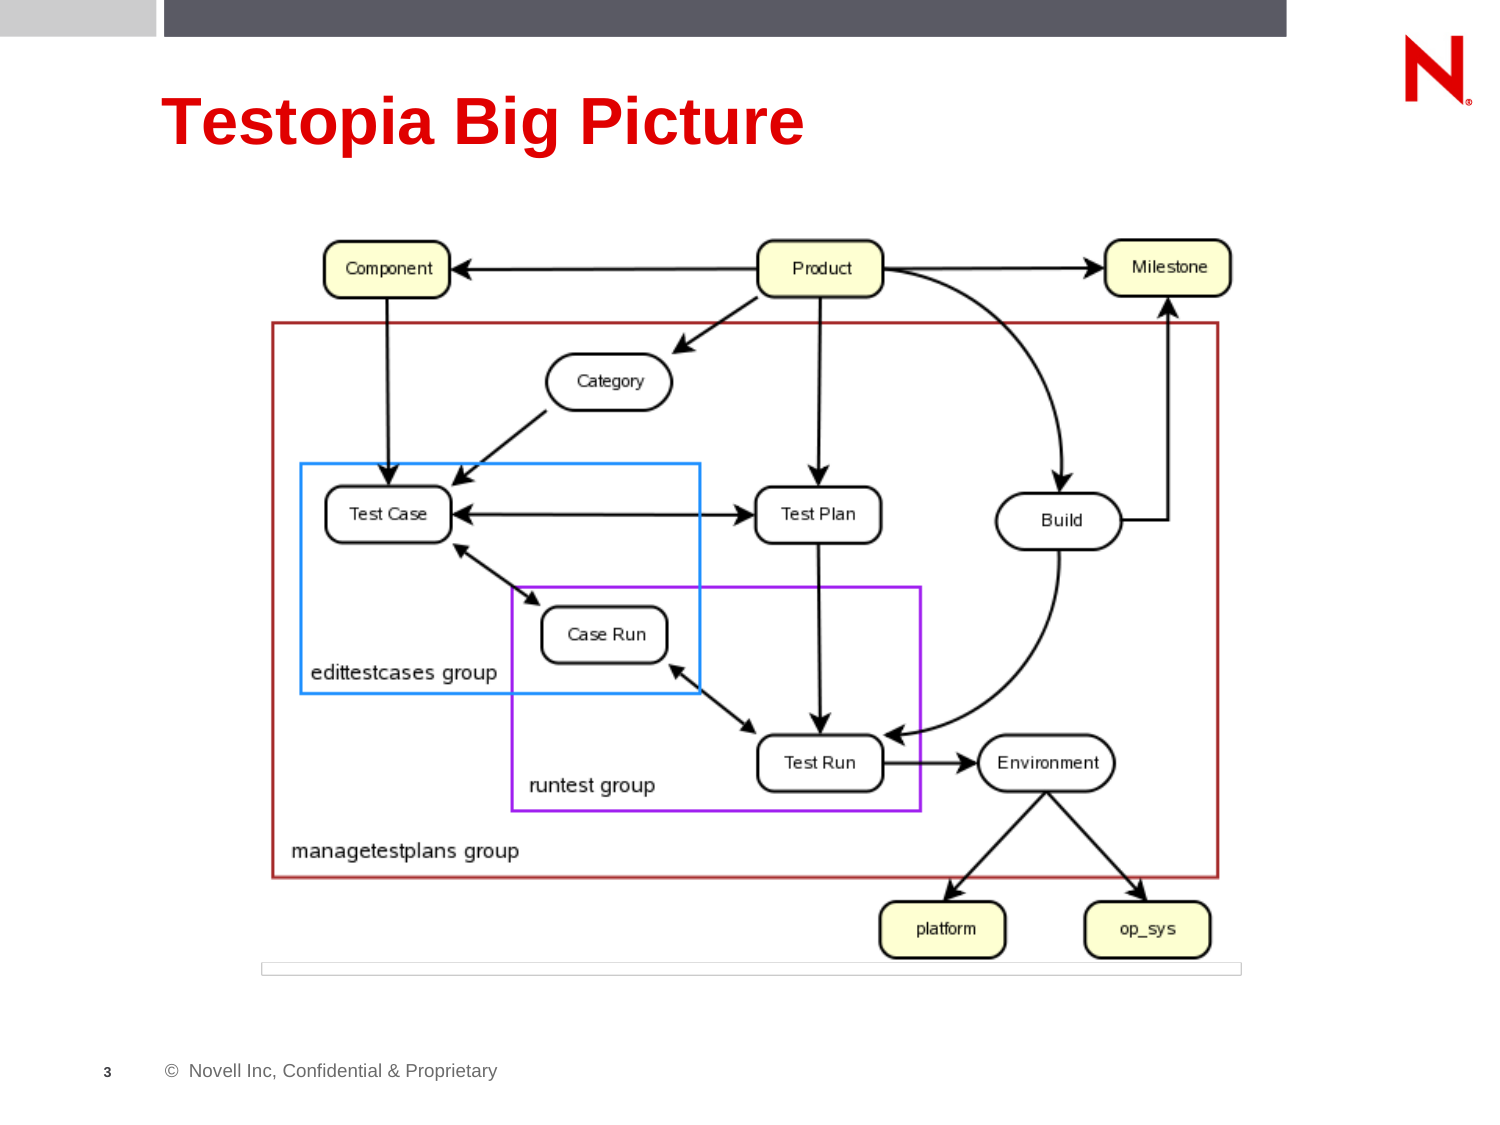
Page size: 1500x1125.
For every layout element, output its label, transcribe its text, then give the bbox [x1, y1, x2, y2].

picture [259, 212, 1243, 977]
title Testopia Big Picture [161, 41, 1383, 205]
picture [1403, 32, 1473, 107]
